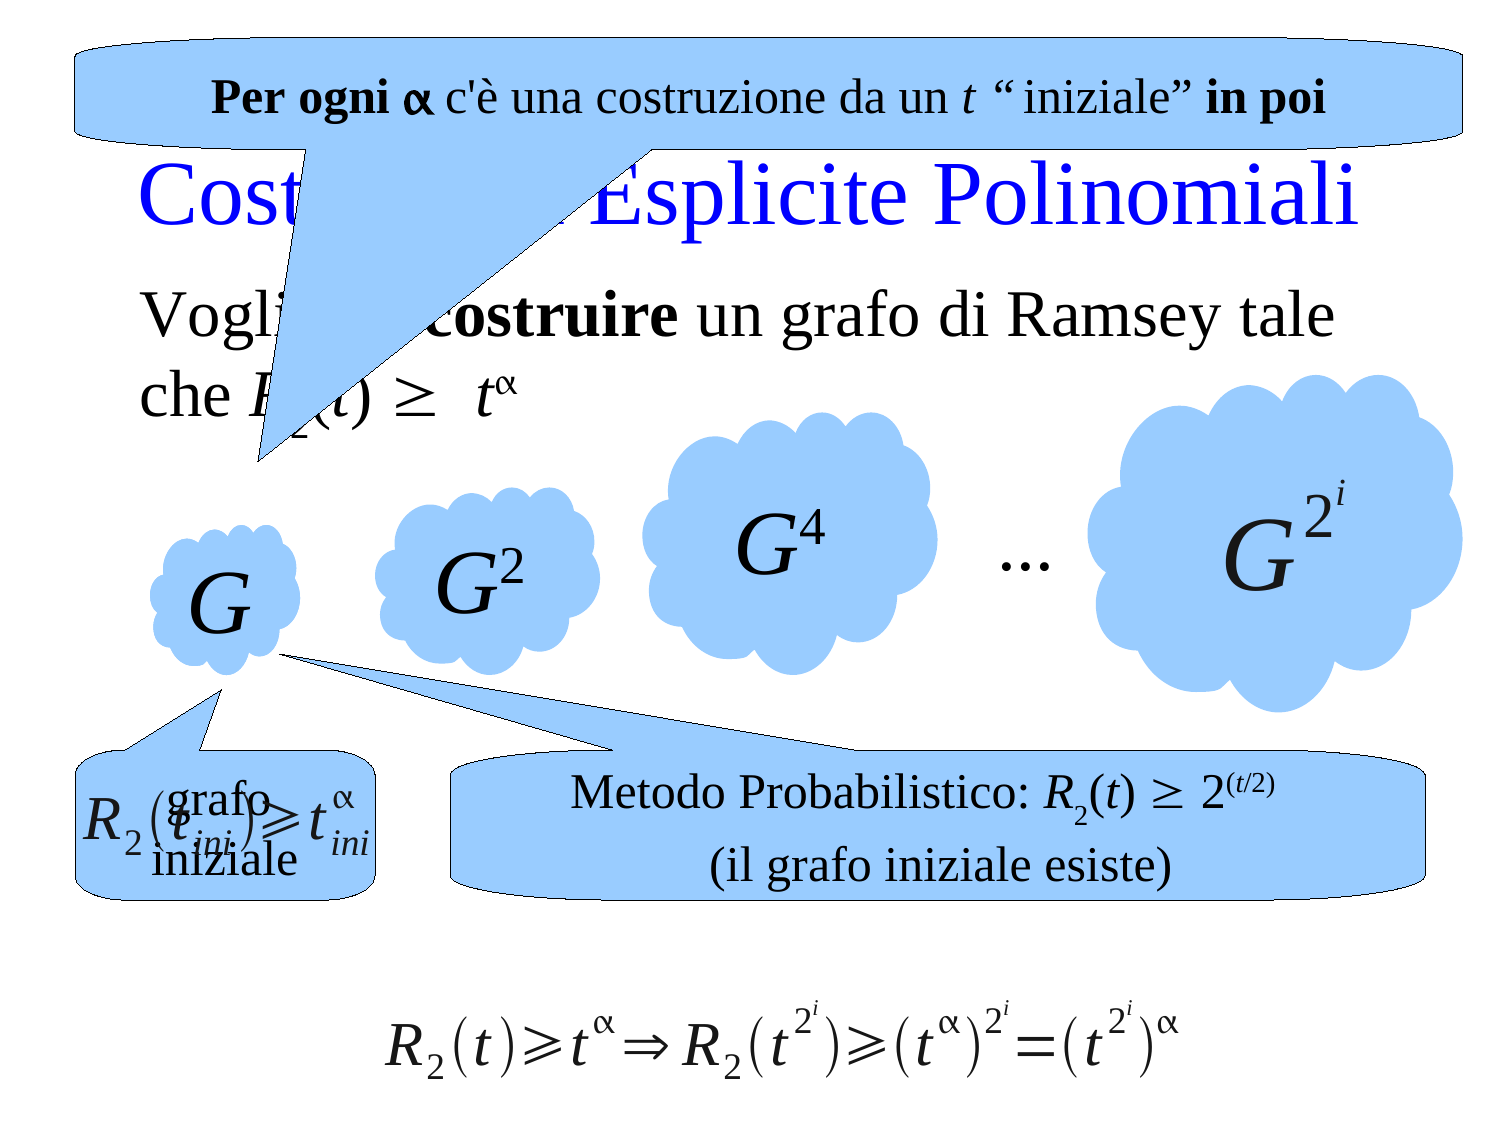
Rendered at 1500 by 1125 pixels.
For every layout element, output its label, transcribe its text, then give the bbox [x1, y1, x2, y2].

chart [1212, 471, 1355, 615]
chart [375, 994, 1185, 1088]
title Costruzioni Esplicite Polinomiali [511, 146, 1388, 262]
text_box Metodo Probabilistico: R2(t) ≥ 2(t/2) (il grafo iniziale esiste) [279, 654, 1426, 901]
text_box Vogliamo costruire un grafo di Ramsey tale che R2(t) ≥ t [124, 262, 288, 454]
text_box grafo iniziale [75, 689, 376, 775]
text_box [1087, 374, 1463, 713]
text_box G [150, 525, 301, 676]
chart [72, 775, 377, 864]
text_box ... [982, 487, 1069, 593]
text_box G2 [375, 487, 601, 676]
text_box G4 [642, 412, 938, 676]
text_box Per ogni  c'è una costruzione da un t “ iniziale” in poi [74, 37, 1463, 462]
title Costruzioni Esplicite Polinomiali [112, 142, 305, 288]
text_box Vogliamo costruire un grafo di Ramsey tale che R2(t) ≥ t [269, 262, 1388, 454]
text_box grafo iniziale [75, 864, 376, 901]
